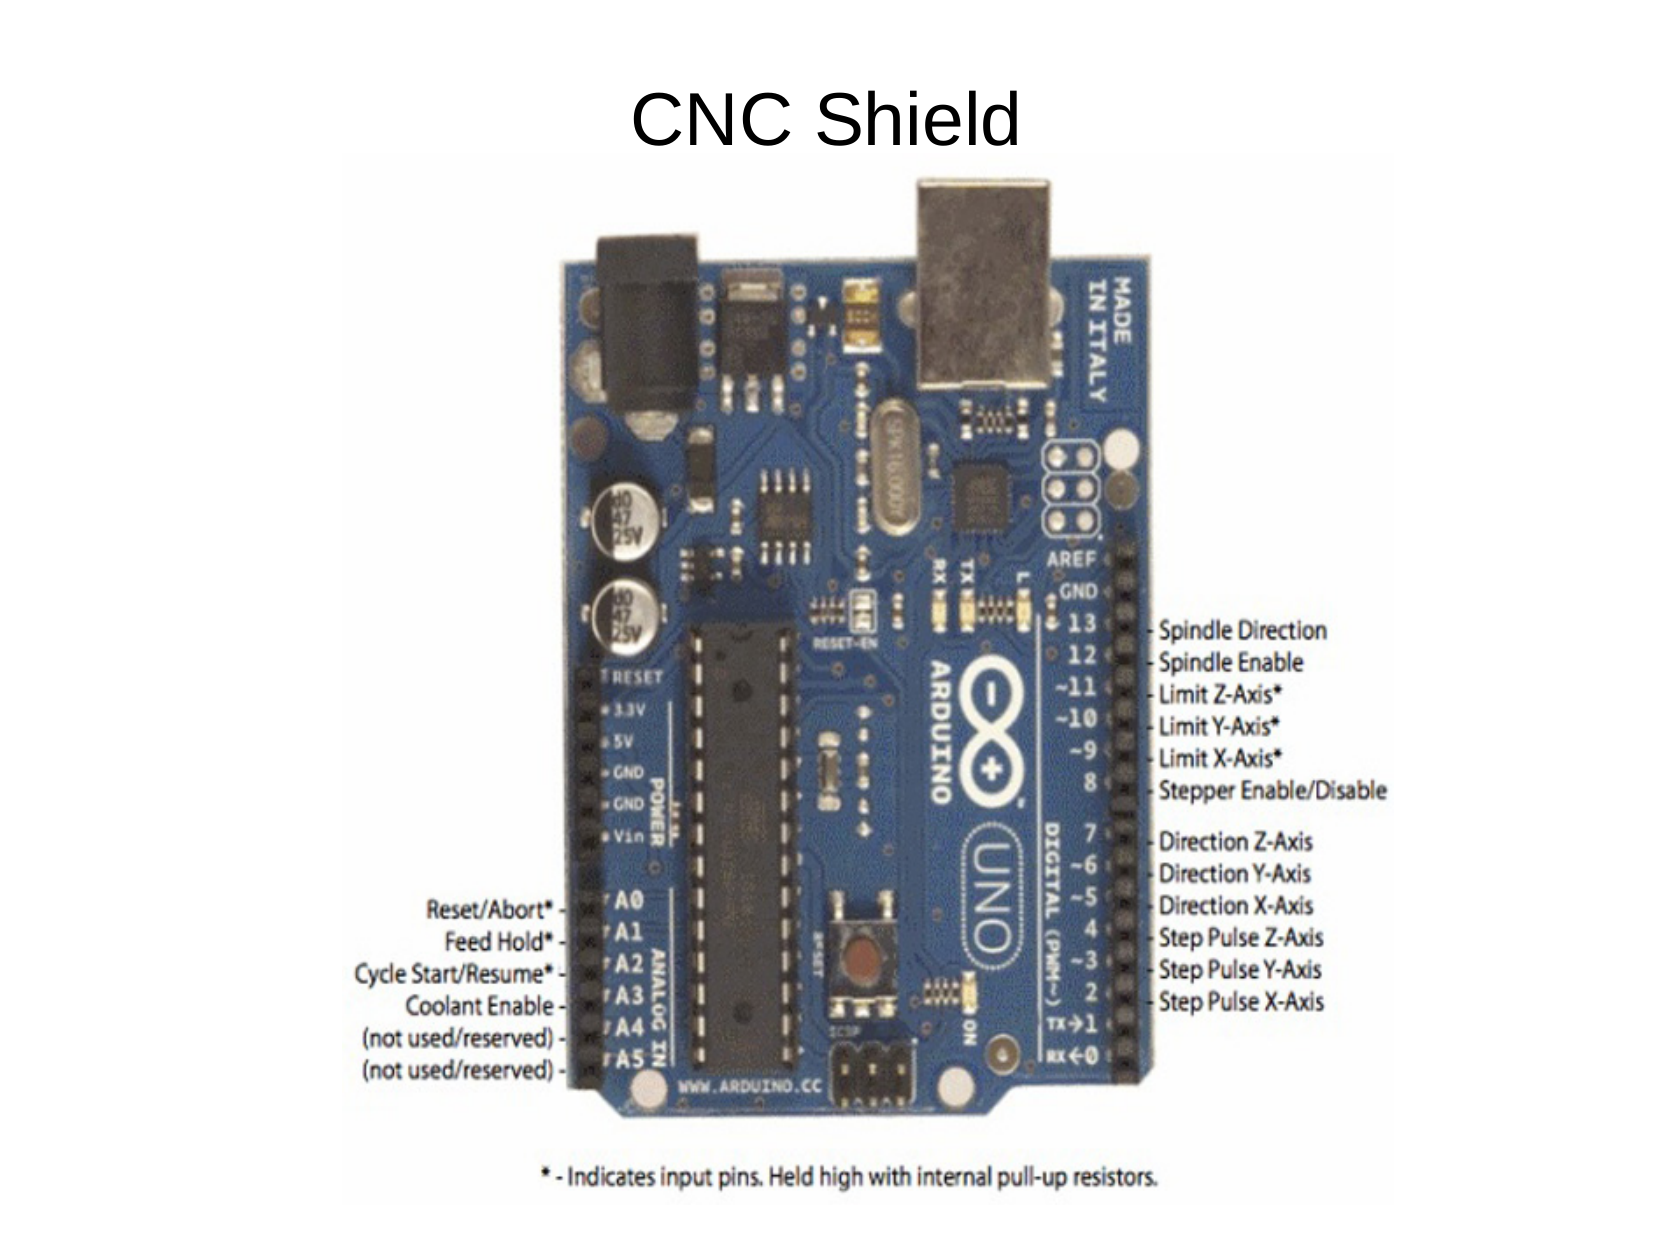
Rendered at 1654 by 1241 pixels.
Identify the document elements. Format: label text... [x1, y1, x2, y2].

picture [342, 153, 1394, 1205]
title CNC Shield [82, 49, 1571, 189]
